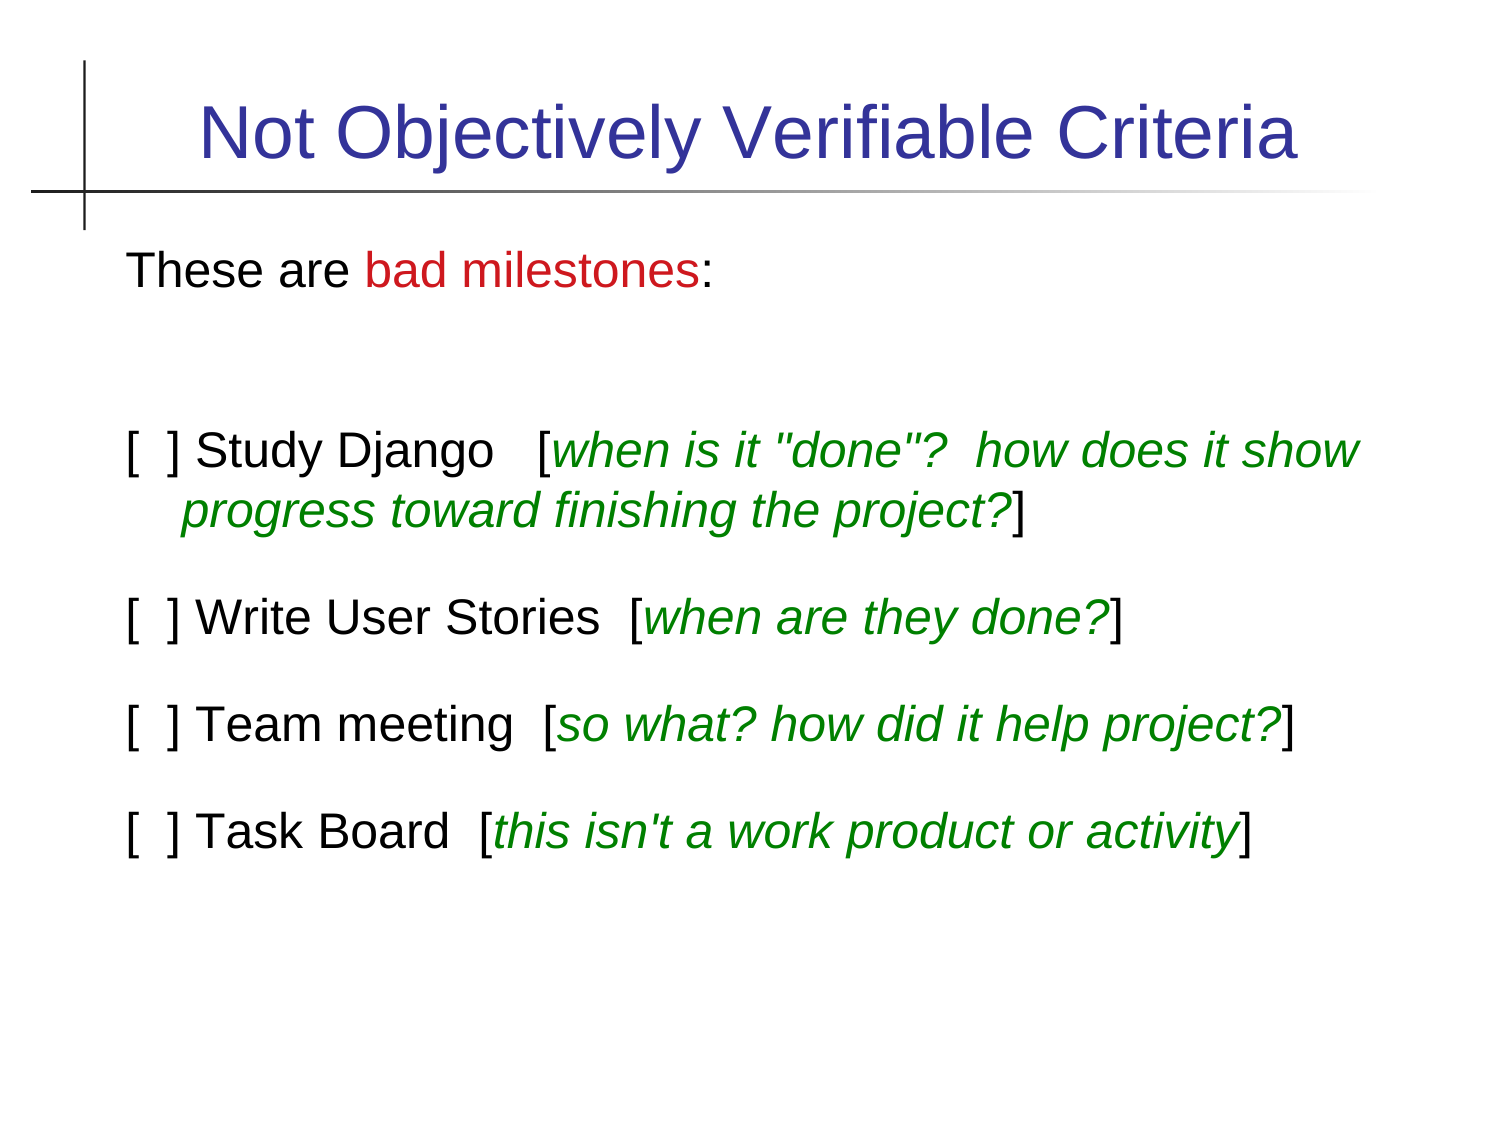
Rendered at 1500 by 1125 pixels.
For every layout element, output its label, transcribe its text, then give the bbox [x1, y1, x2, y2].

list These are bad milestones: [ ] Study Django [when is it "done"? how does it show progress toward finishing the project?] [ ] Write User Stories [when are they done?] [ ] Team meeting [so what? how did it help project?] [ ] Task Board [this isn't a work product or activity] [110, 229, 1441, 1036]
title Not Objectively Verifiable Criteria [100, 42, 1397, 182]
